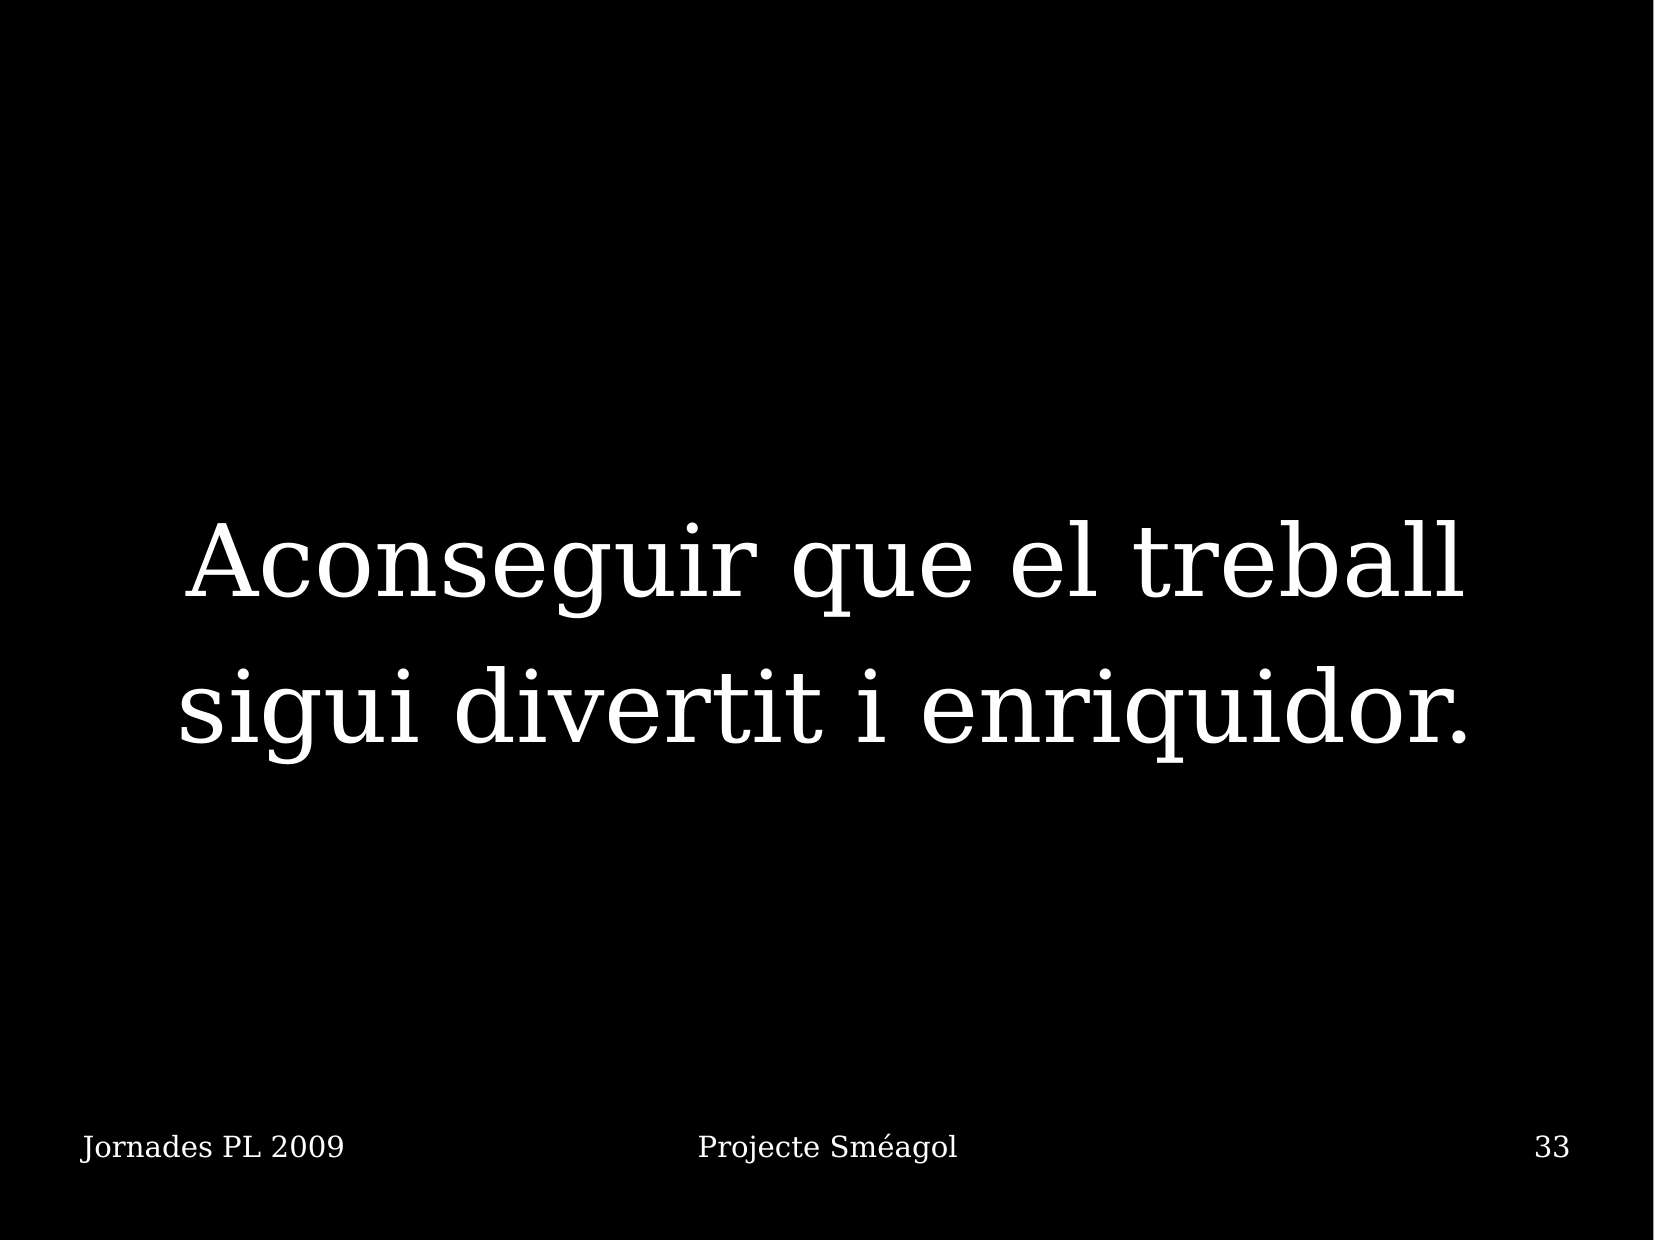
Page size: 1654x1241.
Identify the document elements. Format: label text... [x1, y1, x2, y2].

title Aconseguir que el treball sigui divertit i enriquidor. [59, 489, 1595, 752]
